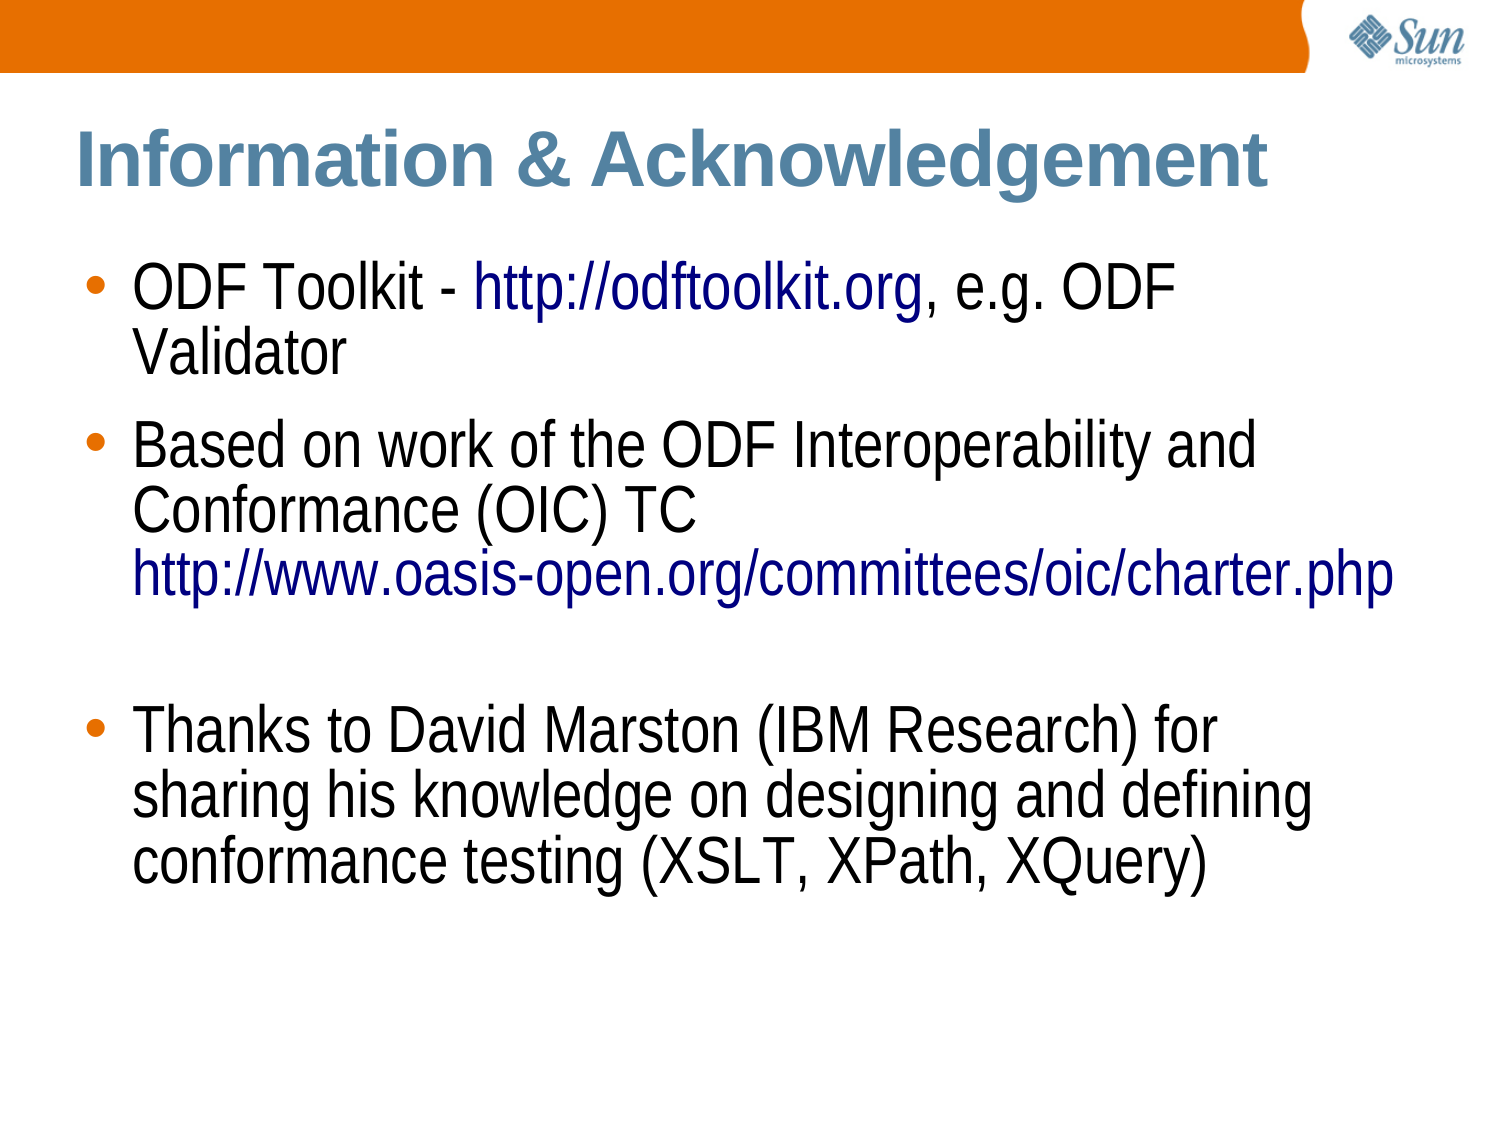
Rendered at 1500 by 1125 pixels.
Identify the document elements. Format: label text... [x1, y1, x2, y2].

picture [0, 0, 1500, 73]
list ODF Toolkit - http://odftoolkit.org, e.g. ODF Validator Based on work of the ODF Interoperability and Conformance (OIC) TC http://www.oasis-open.org/committees/oic/charter.php Thanks to David Marston (IBM Research) for sharing his knowledge on designing and defining conformance testing (XSLT, XPath, XQuery) [64, 257, 1402, 1017]
title Information & Acknowledgement [75, 123, 1437, 227]
